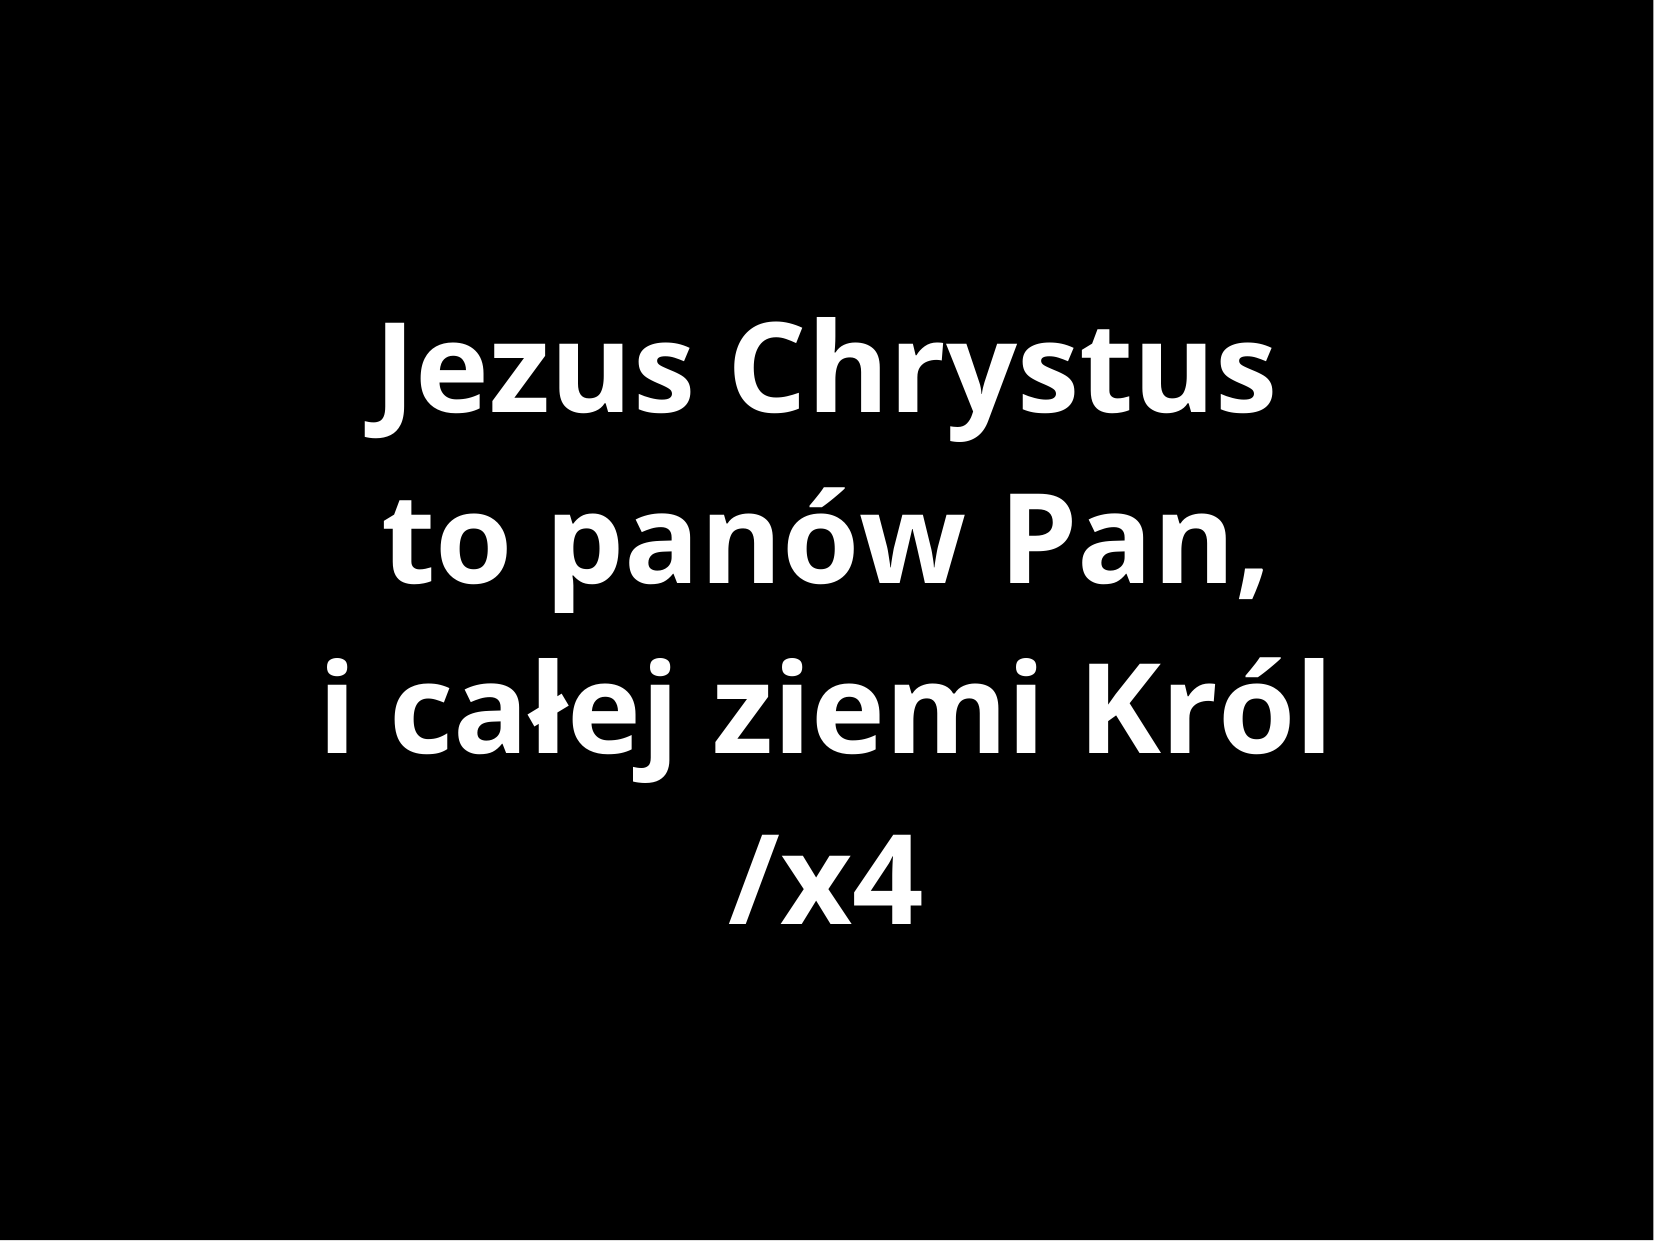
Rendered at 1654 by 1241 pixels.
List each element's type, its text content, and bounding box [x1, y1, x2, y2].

title Jezus Chrystus to panów Pan, i całej ziemi Król /x4 [0, 0, 1654, 1241]
